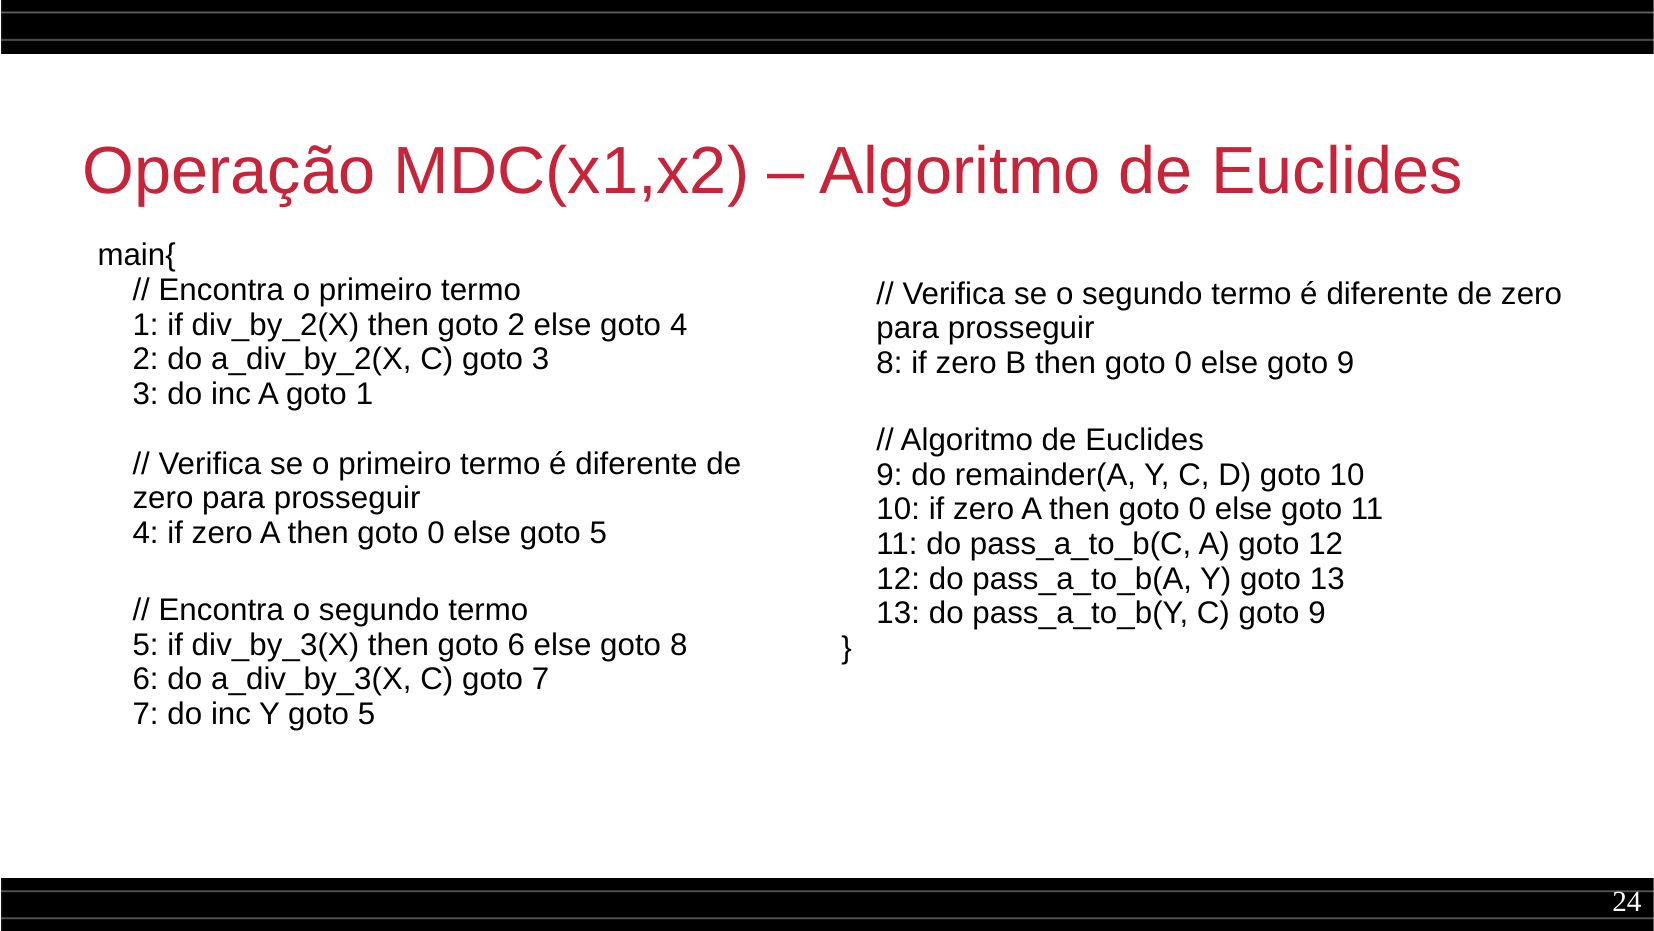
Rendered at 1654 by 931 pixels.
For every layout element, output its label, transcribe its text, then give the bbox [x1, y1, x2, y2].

picture [1, 0, 1654, 54]
text_box main{ // Encontra o primeiro termo 1: if div_by_2(X) then goto 2 else goto 4 2: do a_div_by_2(X, C) goto 3 3: do inc A goto 1 // Verifica se o primeiro termo é diferente de zero para prosseguir 4: if zero A then goto 0 else goto 5 // Encontra o segundo termo 5: if div_by_3(X) then goto 6 else goto 8 6: do a_div_by_3(X, C) goto 7 7: do inc Y goto 5 [82, 230, 827, 756]
text_box // Verifica se o segundo termo é diferente de zero para prosseguir 8: if zero B then goto 0 else goto 9 // Algoritmo de Euclides 9: do remainder(A, Y, C, D) goto 10 10: if zero A then goto 0 else goto 11 11: do pass_a_to_b(C, A) goto 12 12: do pass_a_to_b(A, Y) goto 13 13: do pass_a_to_b(Y, C) goto 9 } [826, 268, 1583, 673]
title Operação MDC(x1,x2) – Algoritmo de Euclides [82, 92, 1571, 248]
picture [1, 878, 1654, 931]
